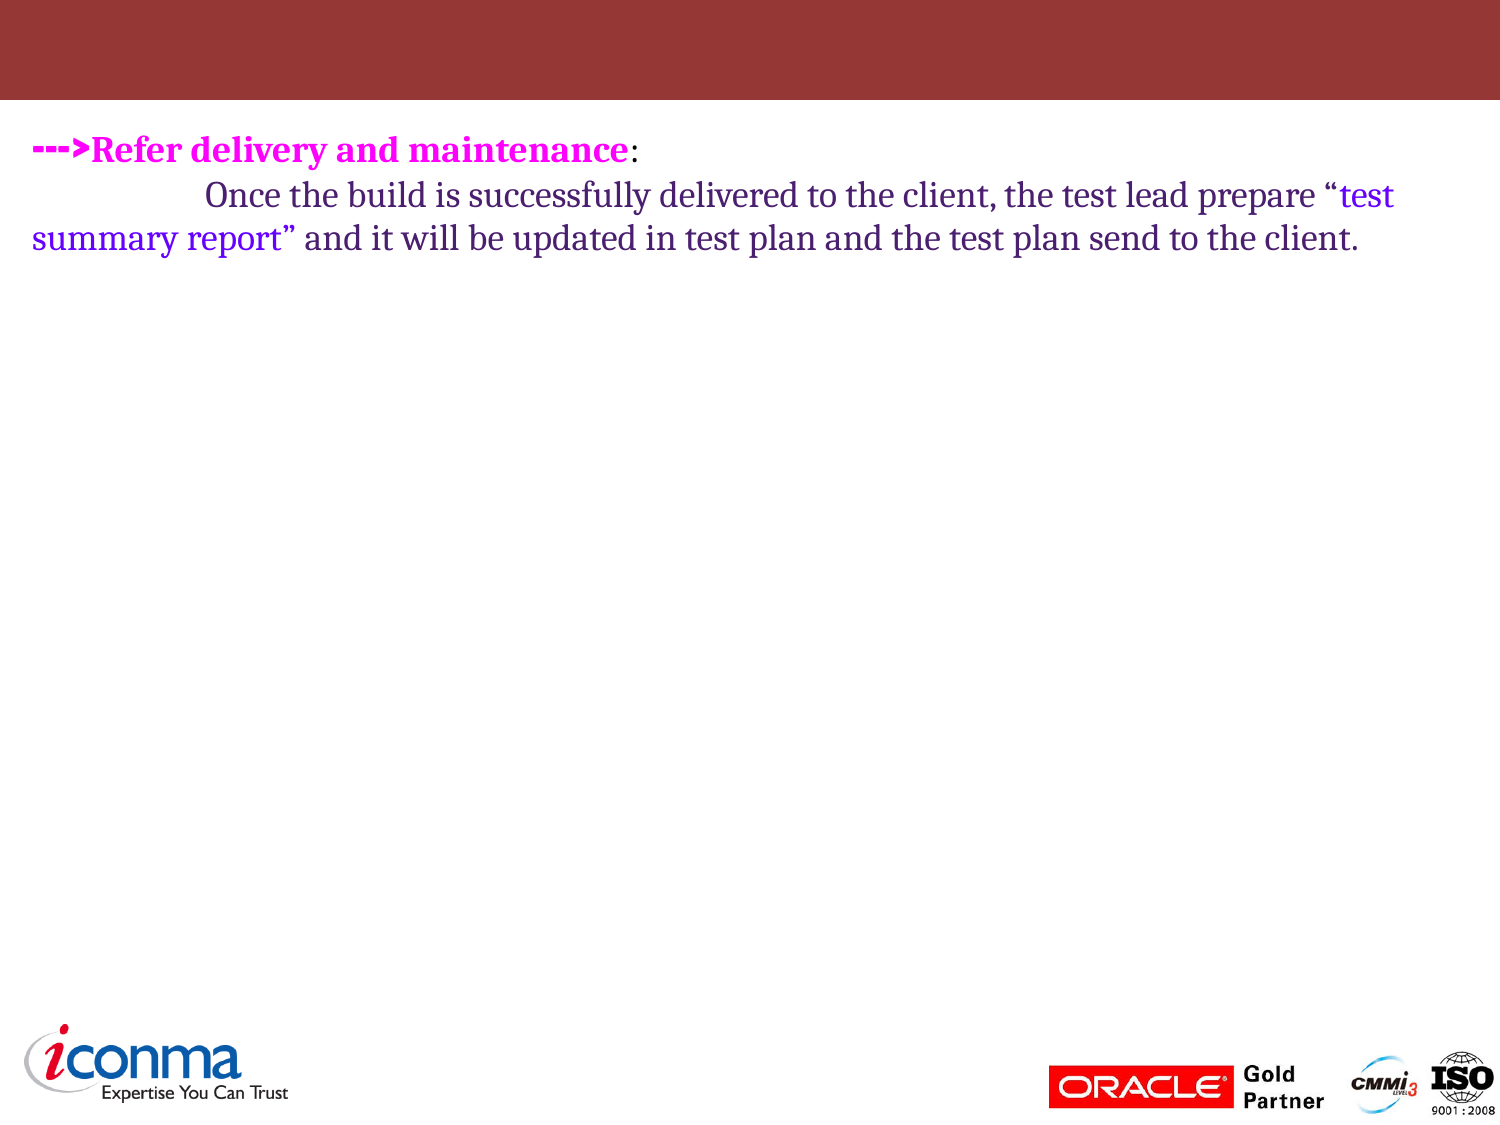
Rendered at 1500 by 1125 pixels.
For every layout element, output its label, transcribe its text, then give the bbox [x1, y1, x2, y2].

picture [1049, 1064, 1325, 1110]
picture [1346, 1047, 1497, 1123]
text_box ---> [17, 121, 1499, 943]
picture [24, 1024, 288, 1103]
